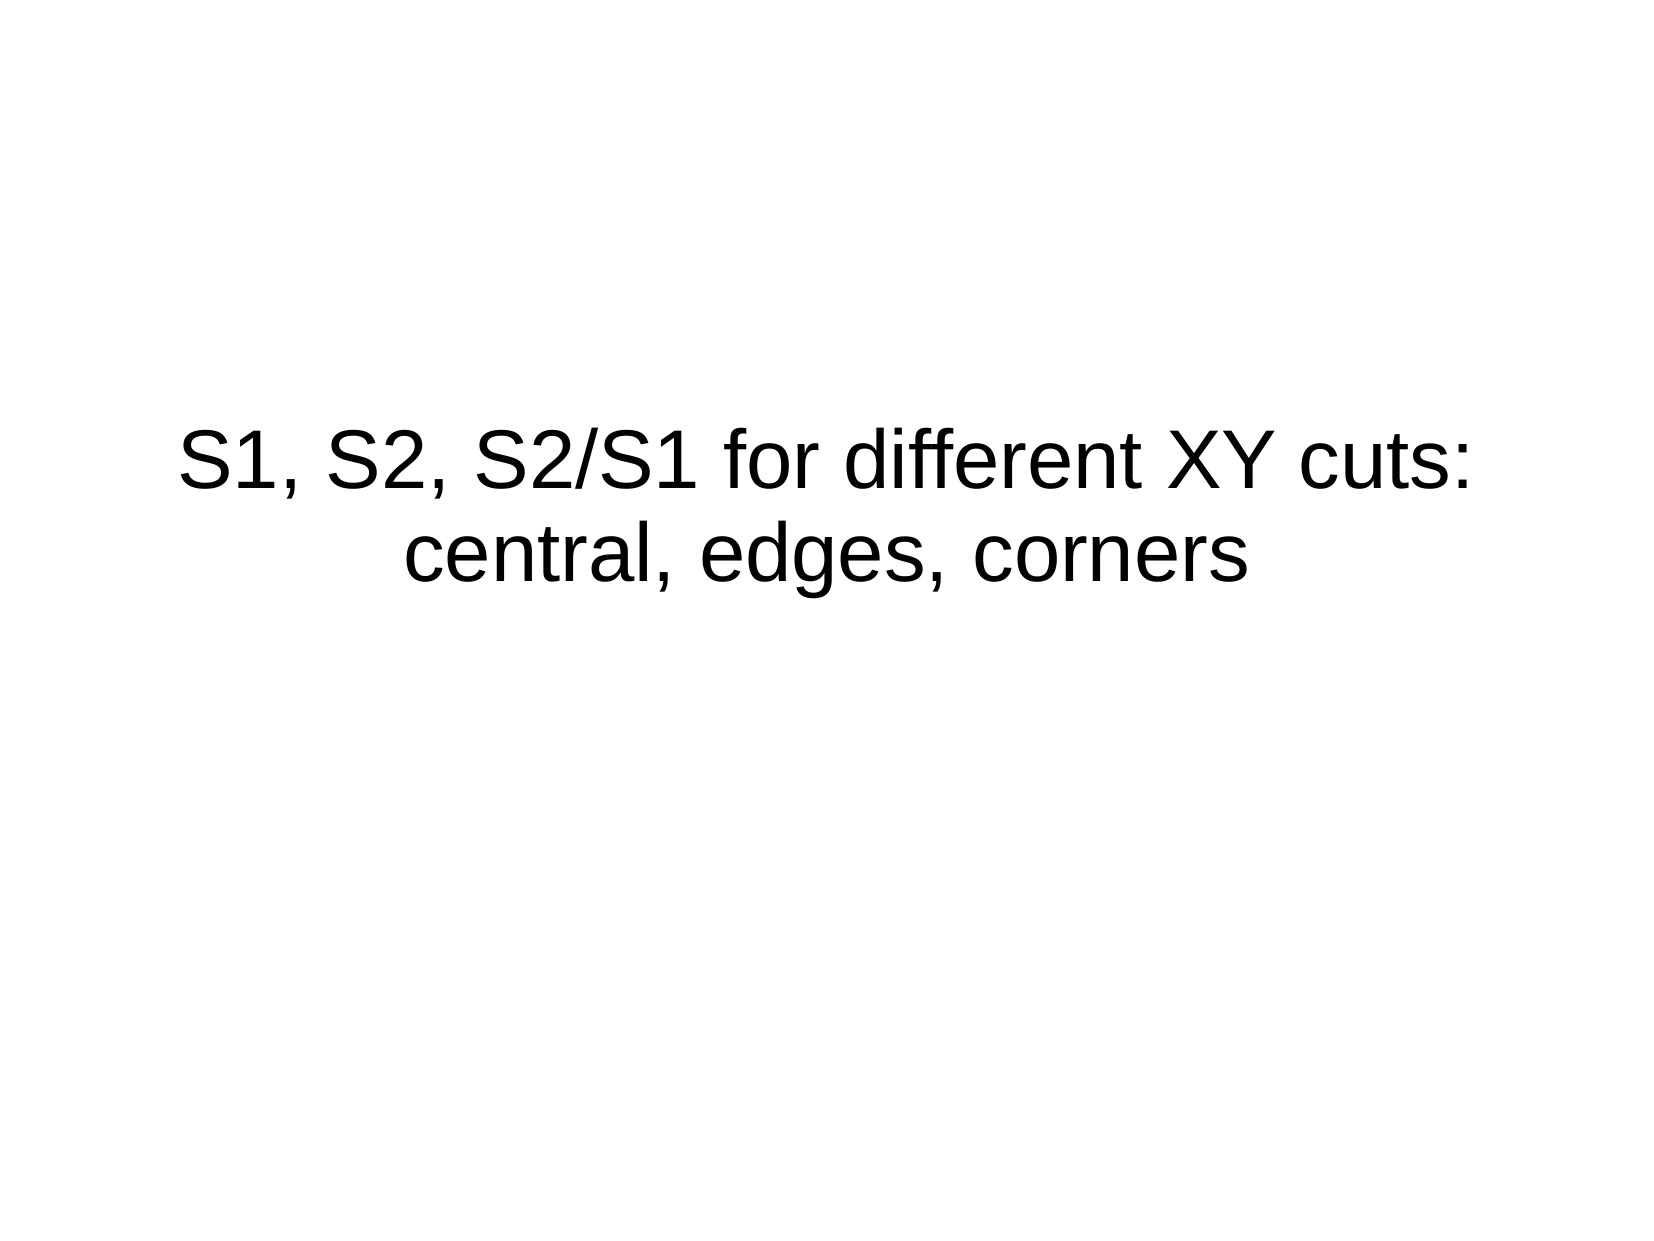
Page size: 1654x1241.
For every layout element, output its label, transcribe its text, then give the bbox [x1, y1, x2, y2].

text_box S1, S2, S2/S1 for different XY cuts: central, edges, corners [0, 405, 1654, 607]
